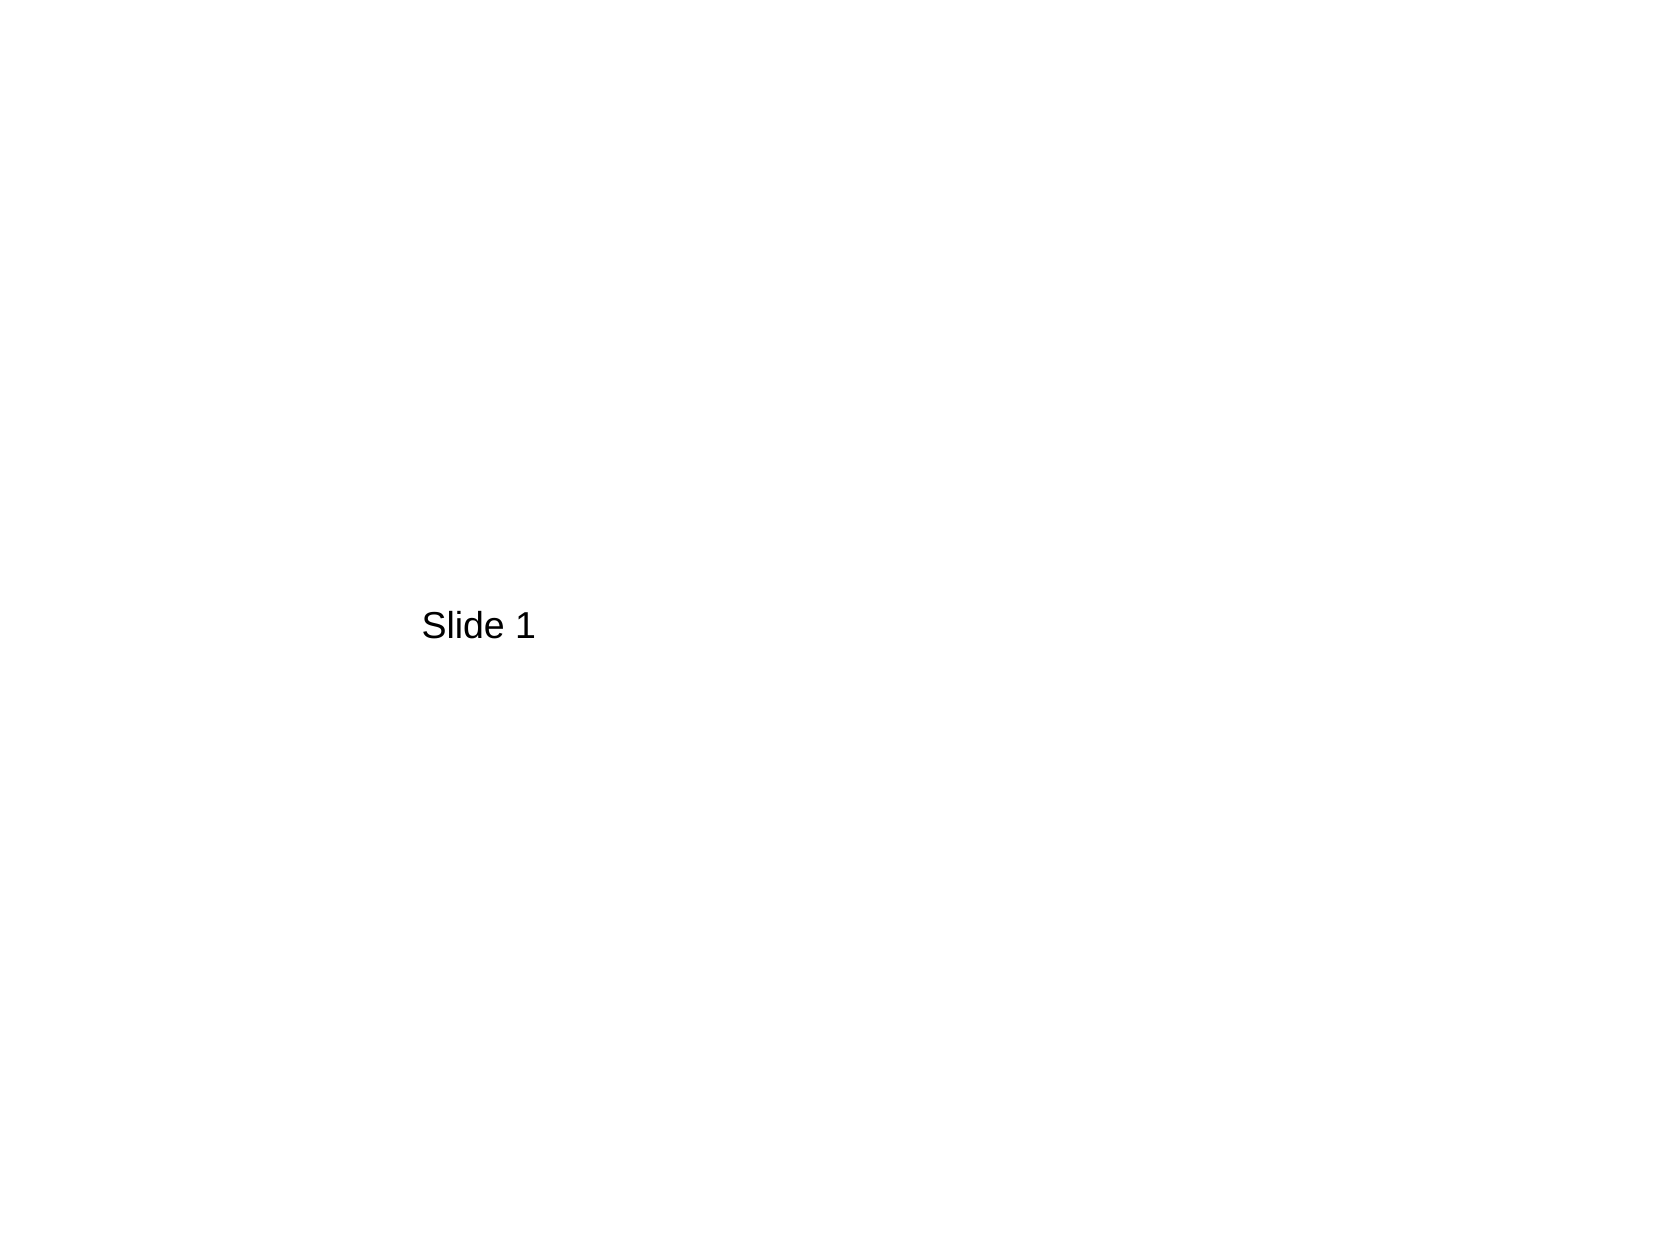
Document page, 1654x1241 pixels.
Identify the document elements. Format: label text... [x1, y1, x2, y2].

text_box <slide-name> [406, 597, 1267, 668]
